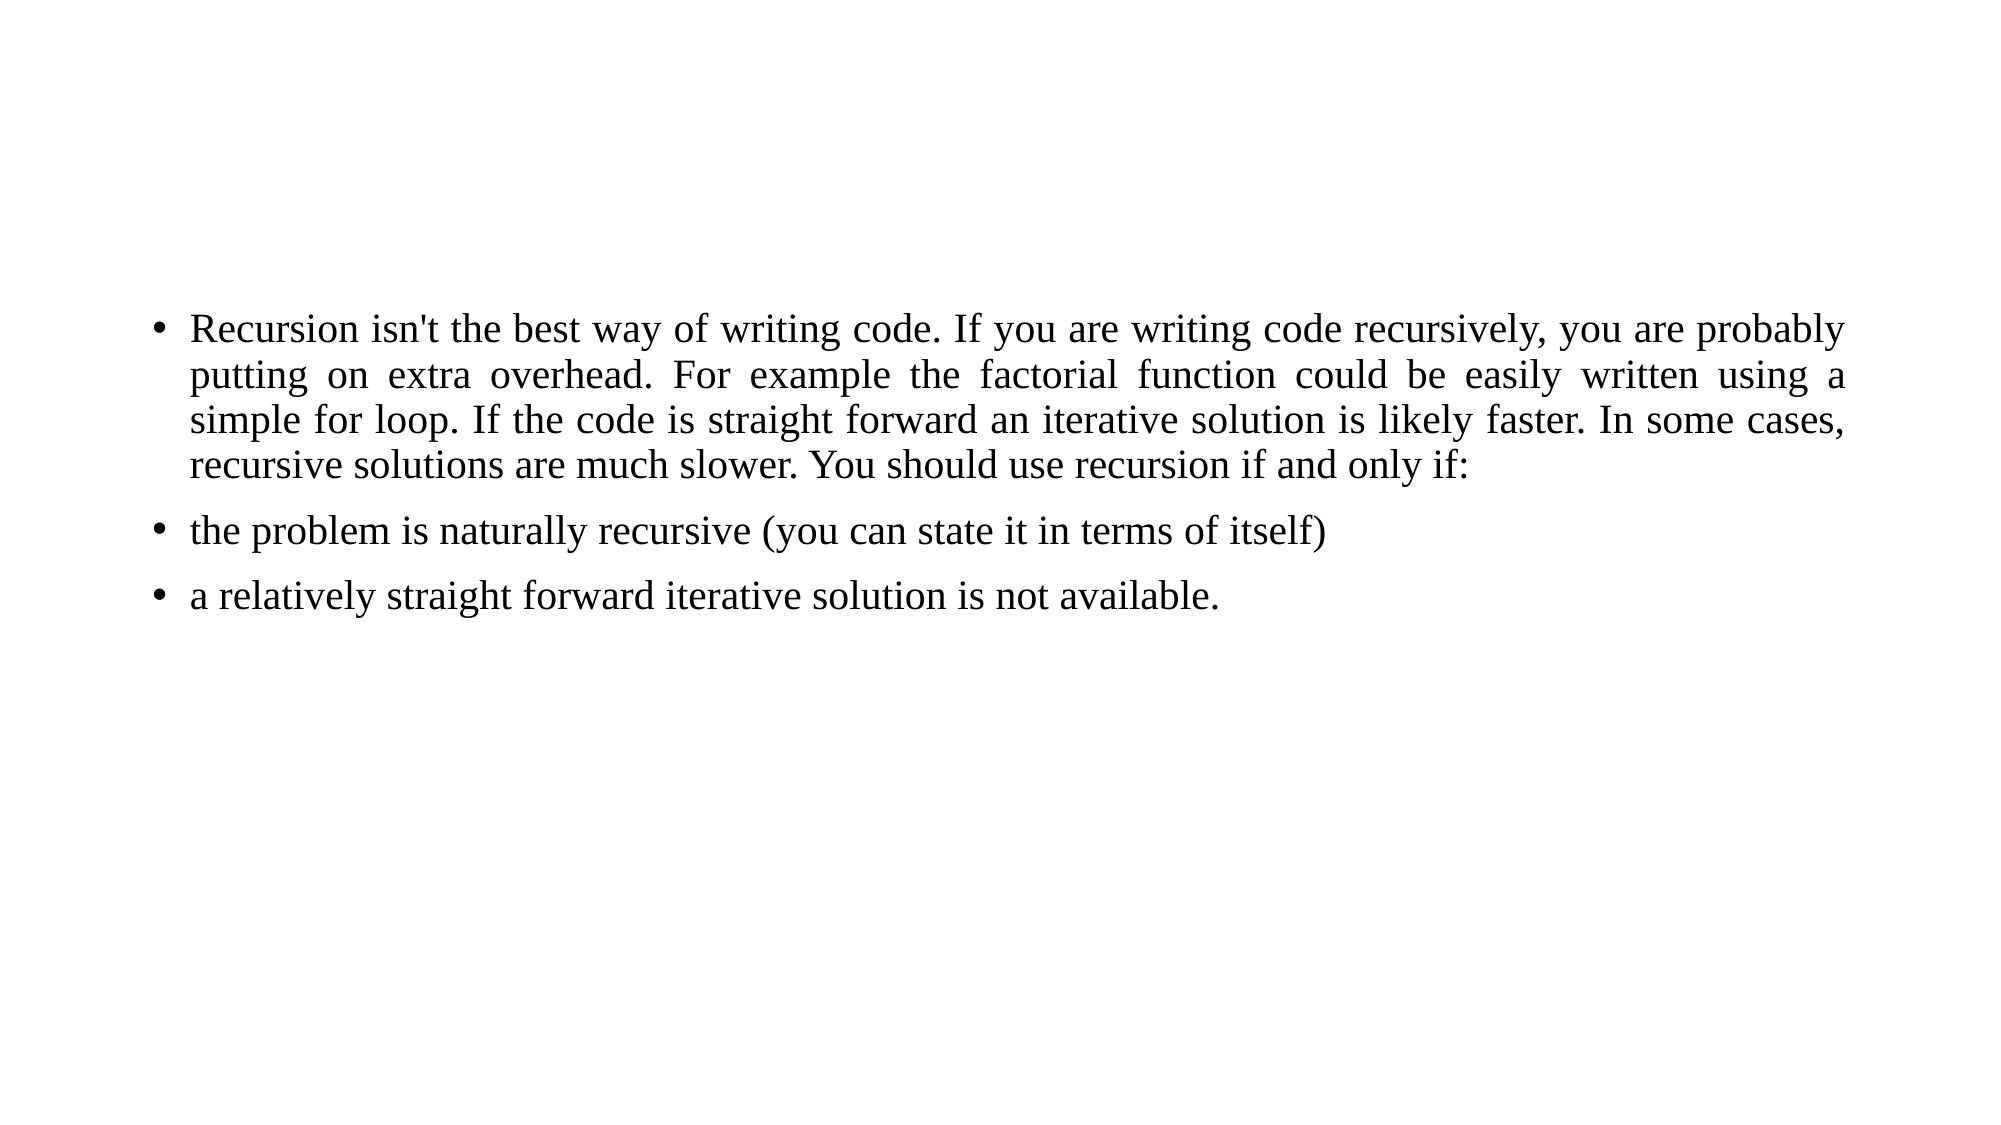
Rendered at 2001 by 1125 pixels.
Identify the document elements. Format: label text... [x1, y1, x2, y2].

list Recursion isn't the best way of writing code. If you are writing code recursively, you are probably putting on extra overhead. For example the factorial function could be easily written using a simple for loop. If the code is straight forward an iterative solution is likely faster. In some cases, recursive solutions are much slower. You should use recursion if and only if: the problem is naturally recursive (you can state it in terms of itself) a relatively straight forward iterative solution is not available. [137, 299, 1863, 1014]
